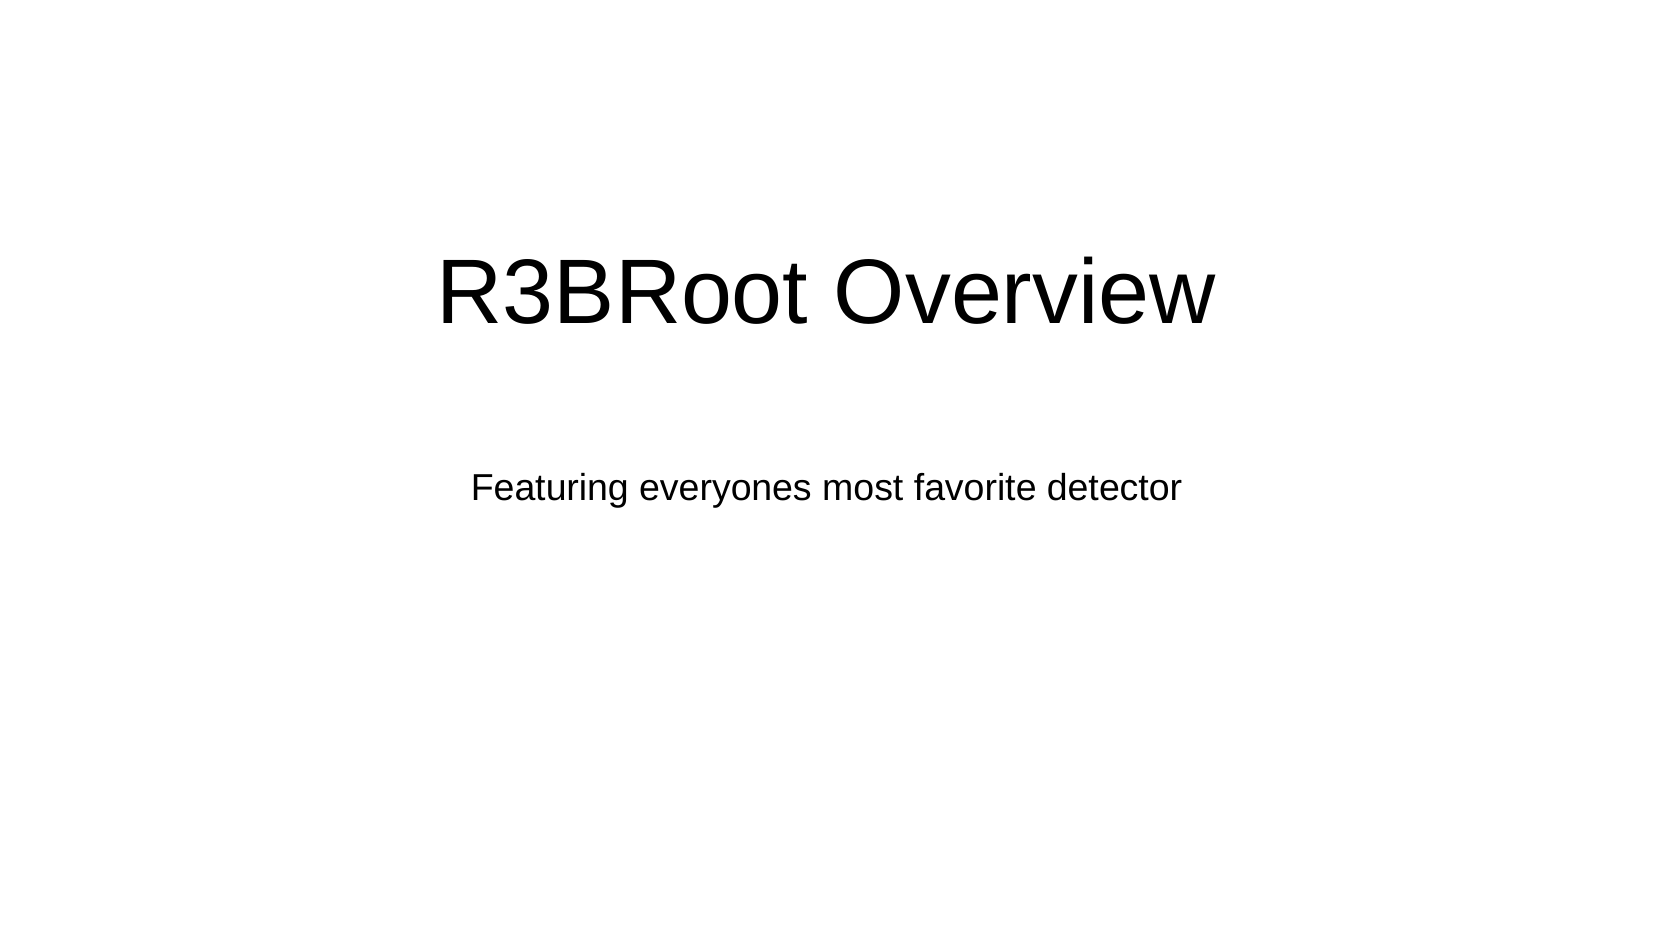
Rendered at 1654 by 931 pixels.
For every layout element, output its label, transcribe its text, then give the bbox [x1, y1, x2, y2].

subtitle Featuring everyones most favorite detector [82, 217, 1571, 758]
